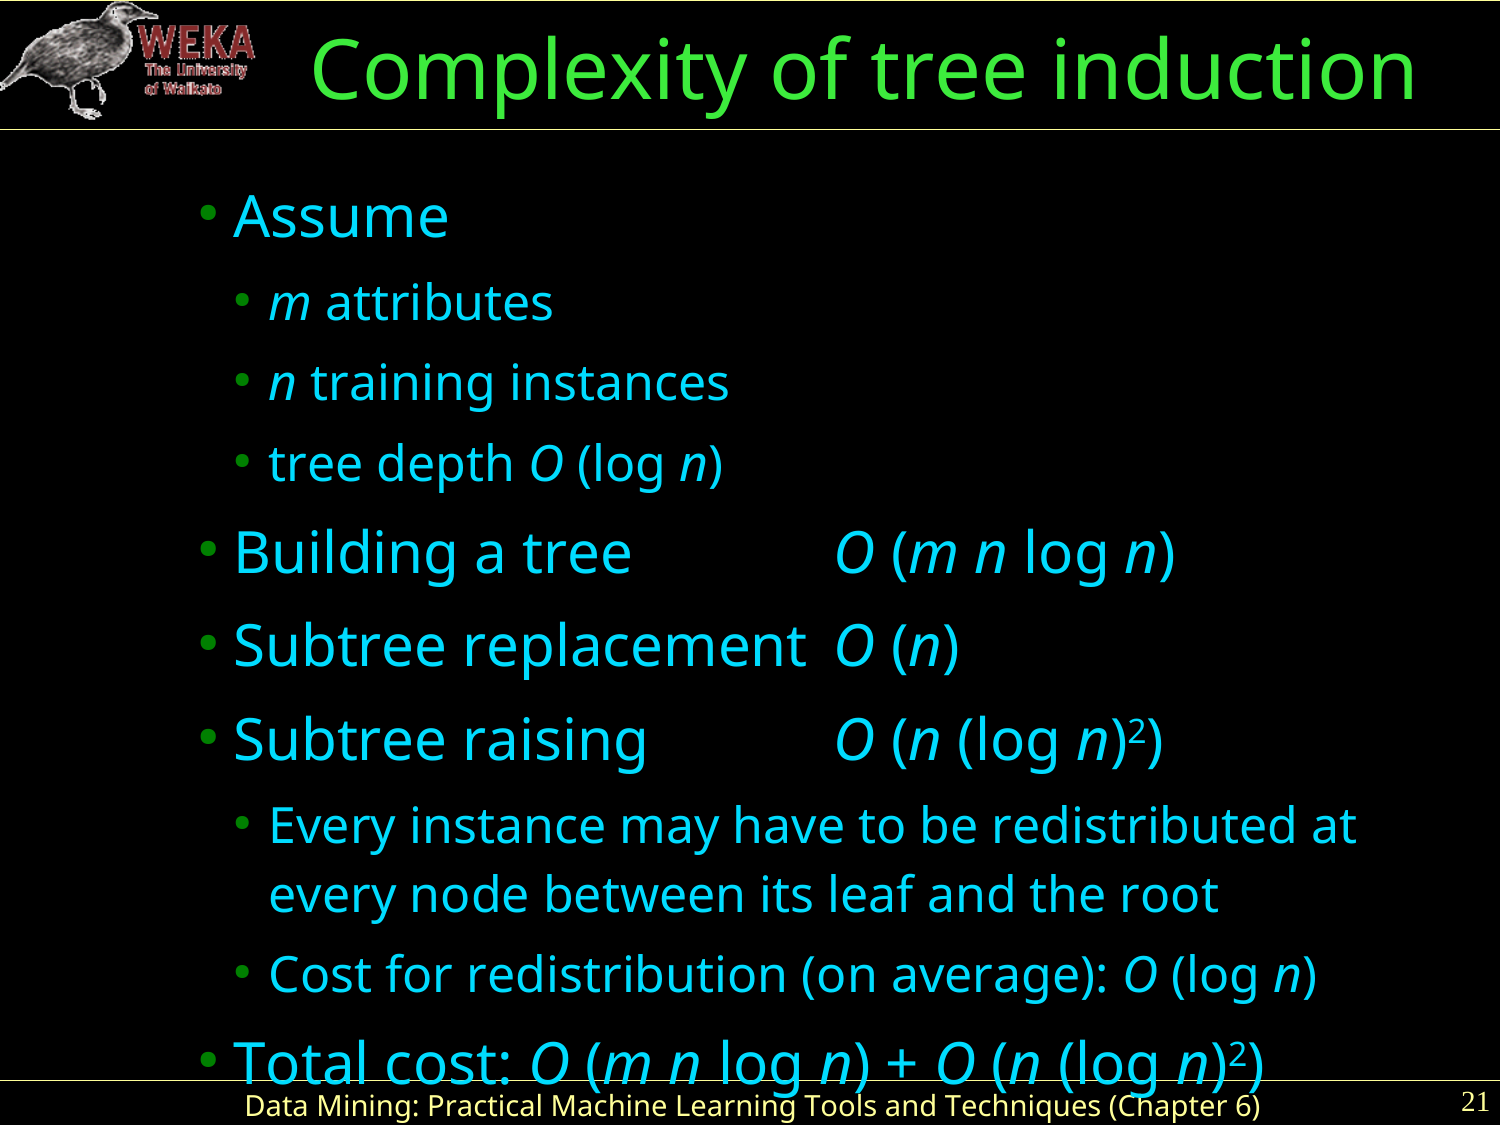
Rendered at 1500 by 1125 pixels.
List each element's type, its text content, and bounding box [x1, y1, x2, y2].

picture [0, 1, 266, 129]
title Complexity of tree induction [295, 0, 1500, 148]
list Assume m attributes n training instances tree depth O (log n) Building a tree O (m n log n) Subtree replacement O (n) Subtree raising O (n (log n)2) Every instance may have to be redistributed at every node between its leaf and the root Cost for redistribution (on average): O (log n) Total cost: O (m n log n) + O (n (log n)2) [147, 167, 1386, 1022]
